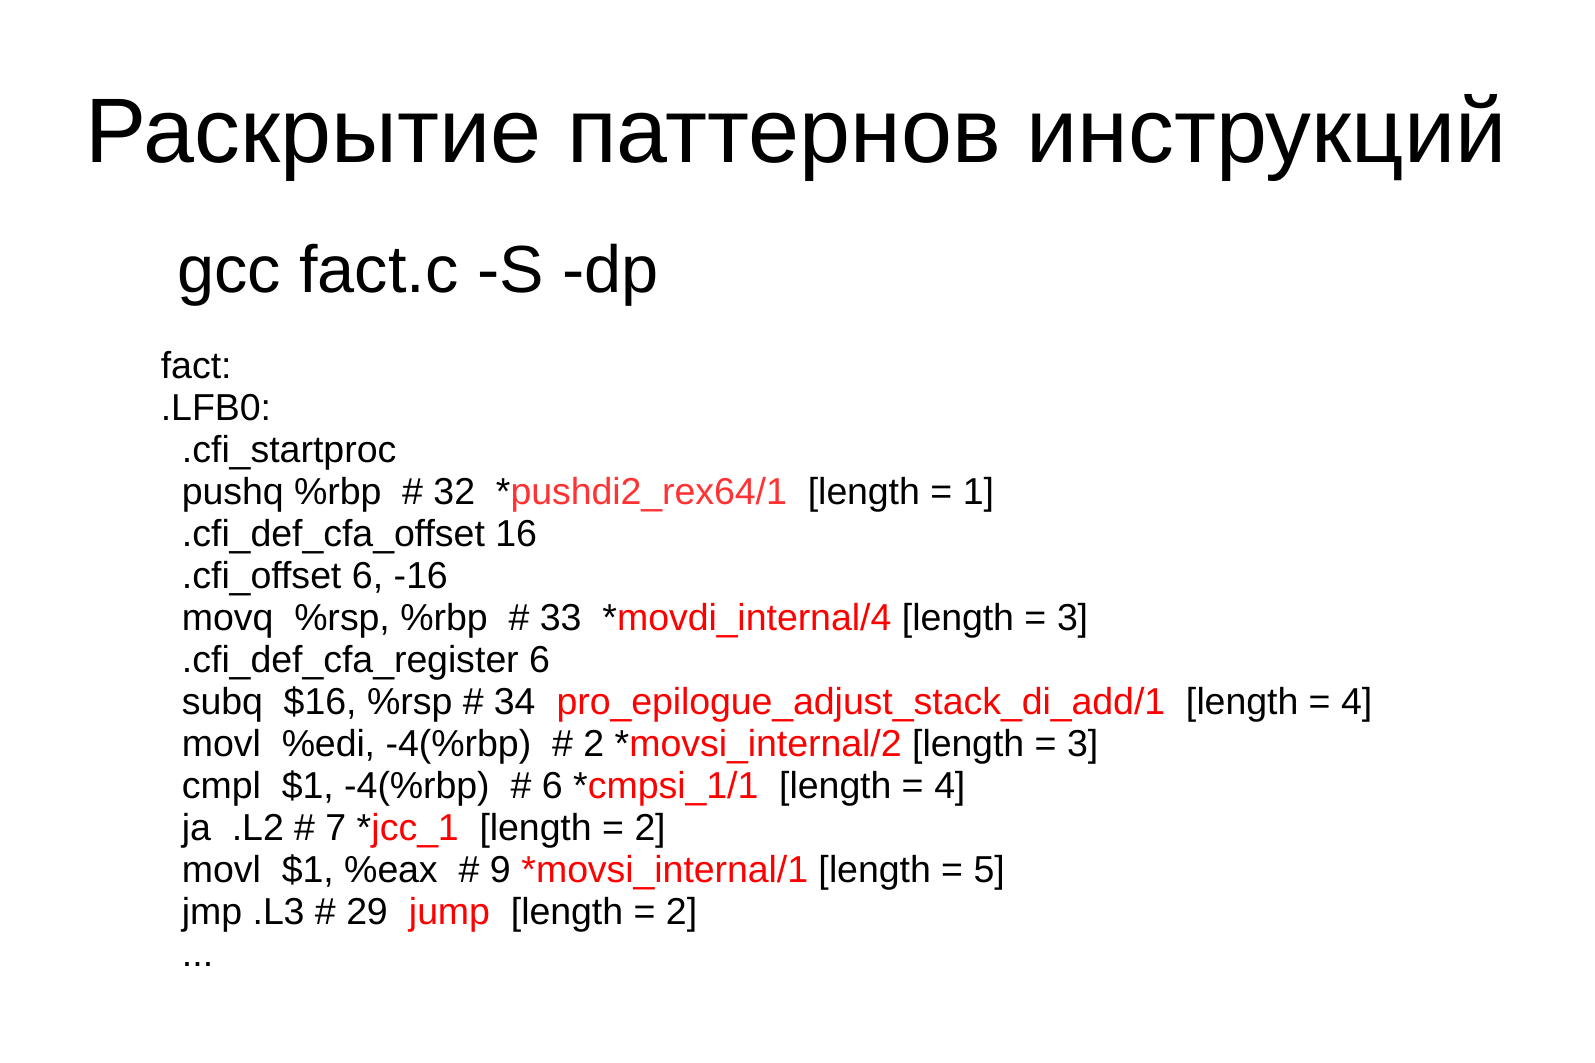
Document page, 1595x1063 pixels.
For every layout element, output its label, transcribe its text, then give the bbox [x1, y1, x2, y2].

text_box gcc fact.c -S -dp [162, 225, 676, 315]
title Раскрытие паттернов инструкций [79, 49, 1515, 213]
text_box fact: .LFB0: .cfi_startproc pushq %rbp # 32 *pushdi2_rex64/1 [length = 1] .cfi_def_cfa_offset 16 .cfi_offset 6, -16 movq %rsp, %rbp # 33 *movdi_internal/4 [length = 3] .cfi_def_cfa_register 6 subq $16, %rsp # 34 pro_epilogue_adjust_stack_di_add/1 [length = 4] movl %edi, -4(%rbp) # 2 *movsi_internal/2 [length = 3] cmpl $1, -4(%rbp) # 6 *cmpsi_1/1 [length = 4] ja .L2 # 7 *jcc_1 [length = 2] movl $1, %eax # 9 *movsi_internal/1 [length = 5] jmp .L3 # 29 jump [length = 2] ... [146, 337, 1388, 983]
